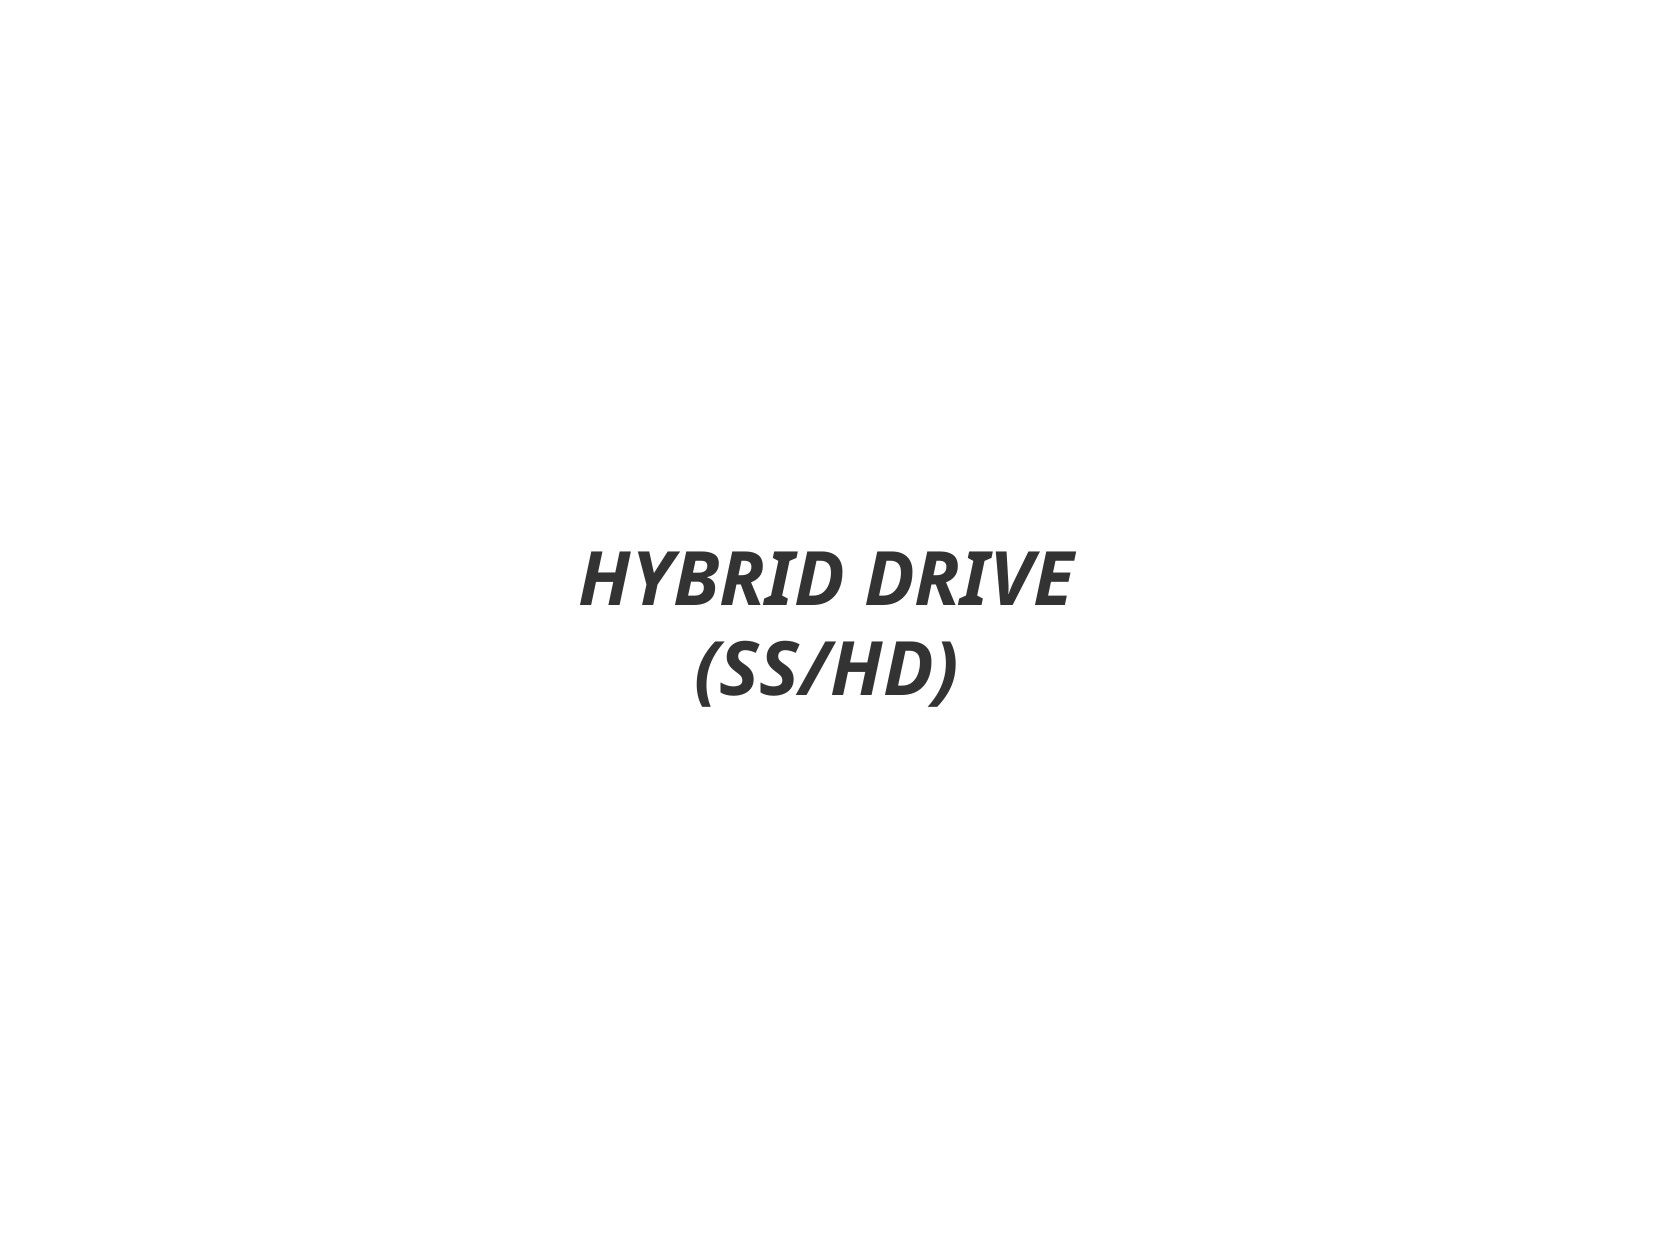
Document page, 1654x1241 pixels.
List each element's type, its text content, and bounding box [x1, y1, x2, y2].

text_box HYBRID DRIVE (SS/HD) [82, 140, 1571, 1101]
